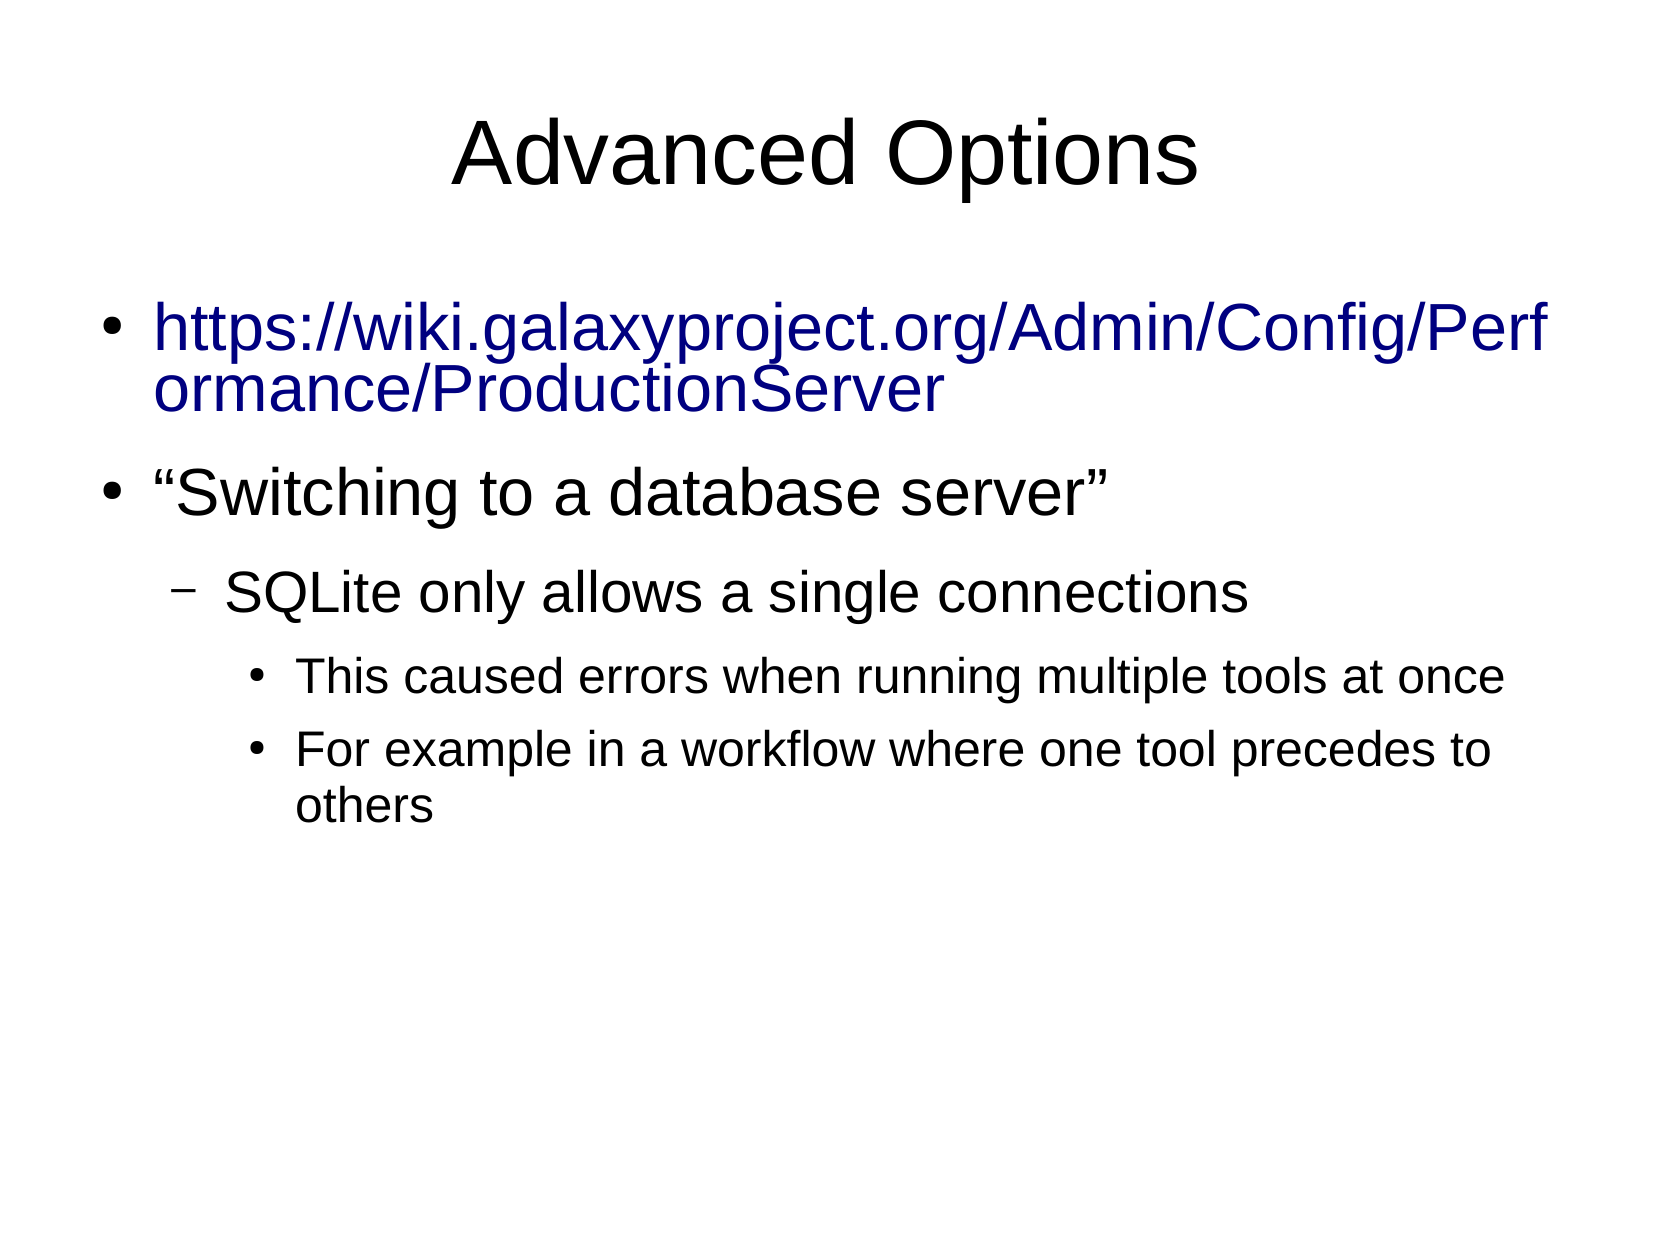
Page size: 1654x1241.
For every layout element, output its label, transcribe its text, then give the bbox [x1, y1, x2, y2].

list https://wiki.galaxyproject.org/Admin/Config/Performance/ProductionServer “Switching to a database server” SQLite only allows a single connections This caused errors when running multiple tools at once For example in a workflow where one tool precedes to others [82, 290, 1571, 1010]
title Advanced Options [82, 49, 1571, 257]
